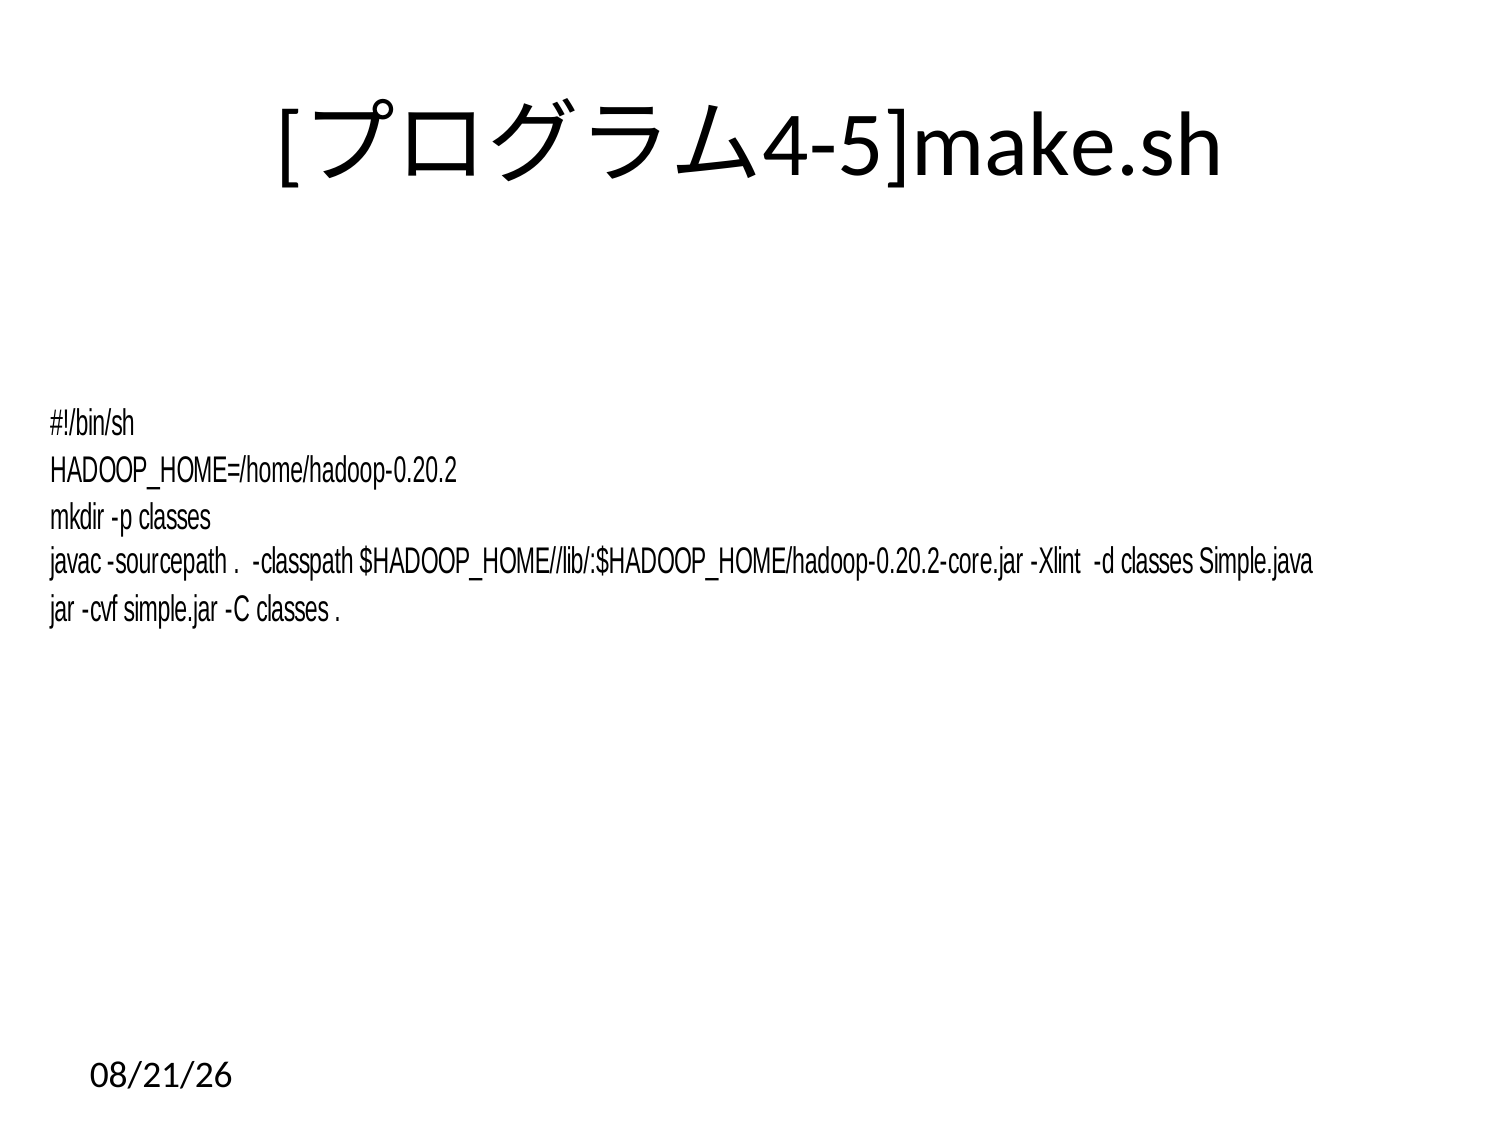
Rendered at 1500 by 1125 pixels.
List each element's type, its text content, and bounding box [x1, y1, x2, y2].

picture [47, 401, 1382, 638]
title [プログラム4-5]make.sh [75, 21, 1426, 257]
